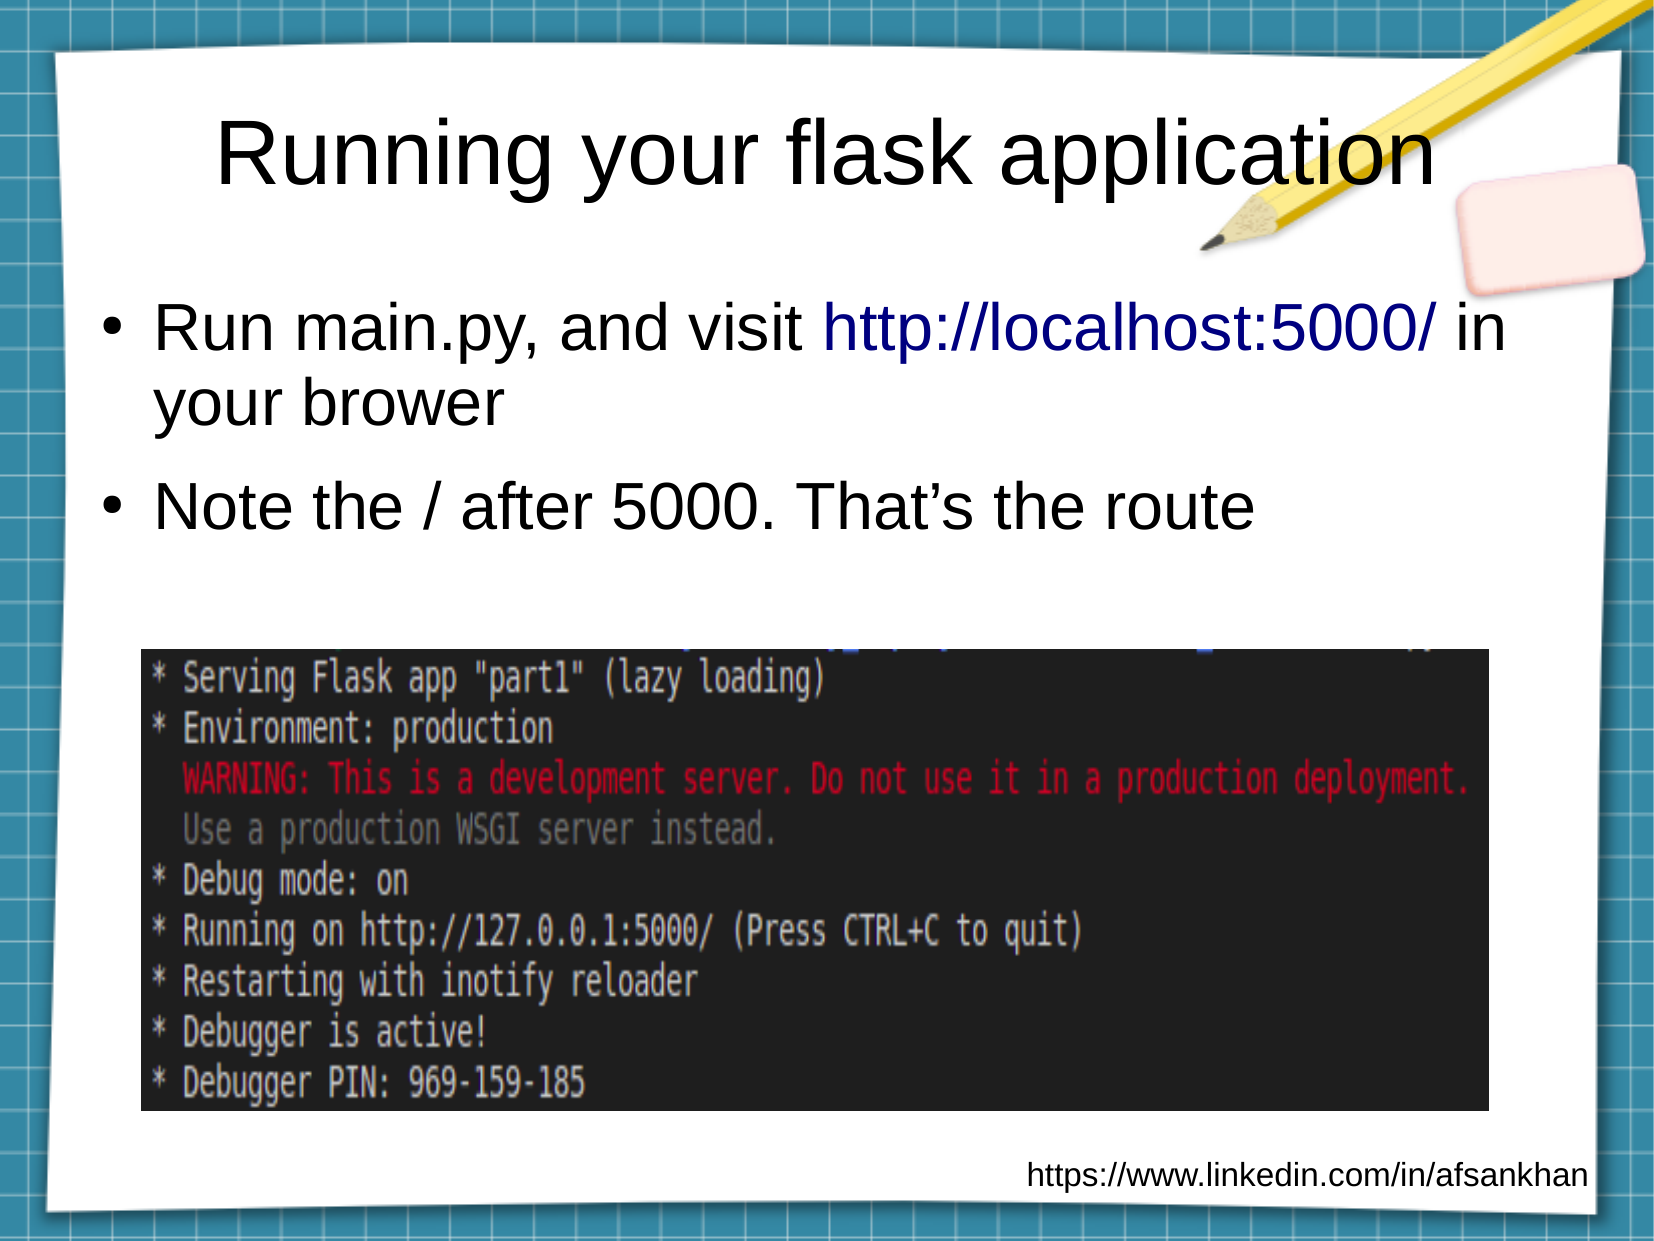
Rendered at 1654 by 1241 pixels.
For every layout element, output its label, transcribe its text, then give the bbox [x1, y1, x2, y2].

picture [0, 0, 1654, 1241]
text_box https://www.linkedin.com/in/afsankhan [1011, 1149, 1605, 1202]
list Run main.py, and visit http://localhost:5000/ in your brower Note the / after 5000. That’s the route [82, 290, 1571, 1010]
title Running your flask application [82, 49, 1571, 257]
